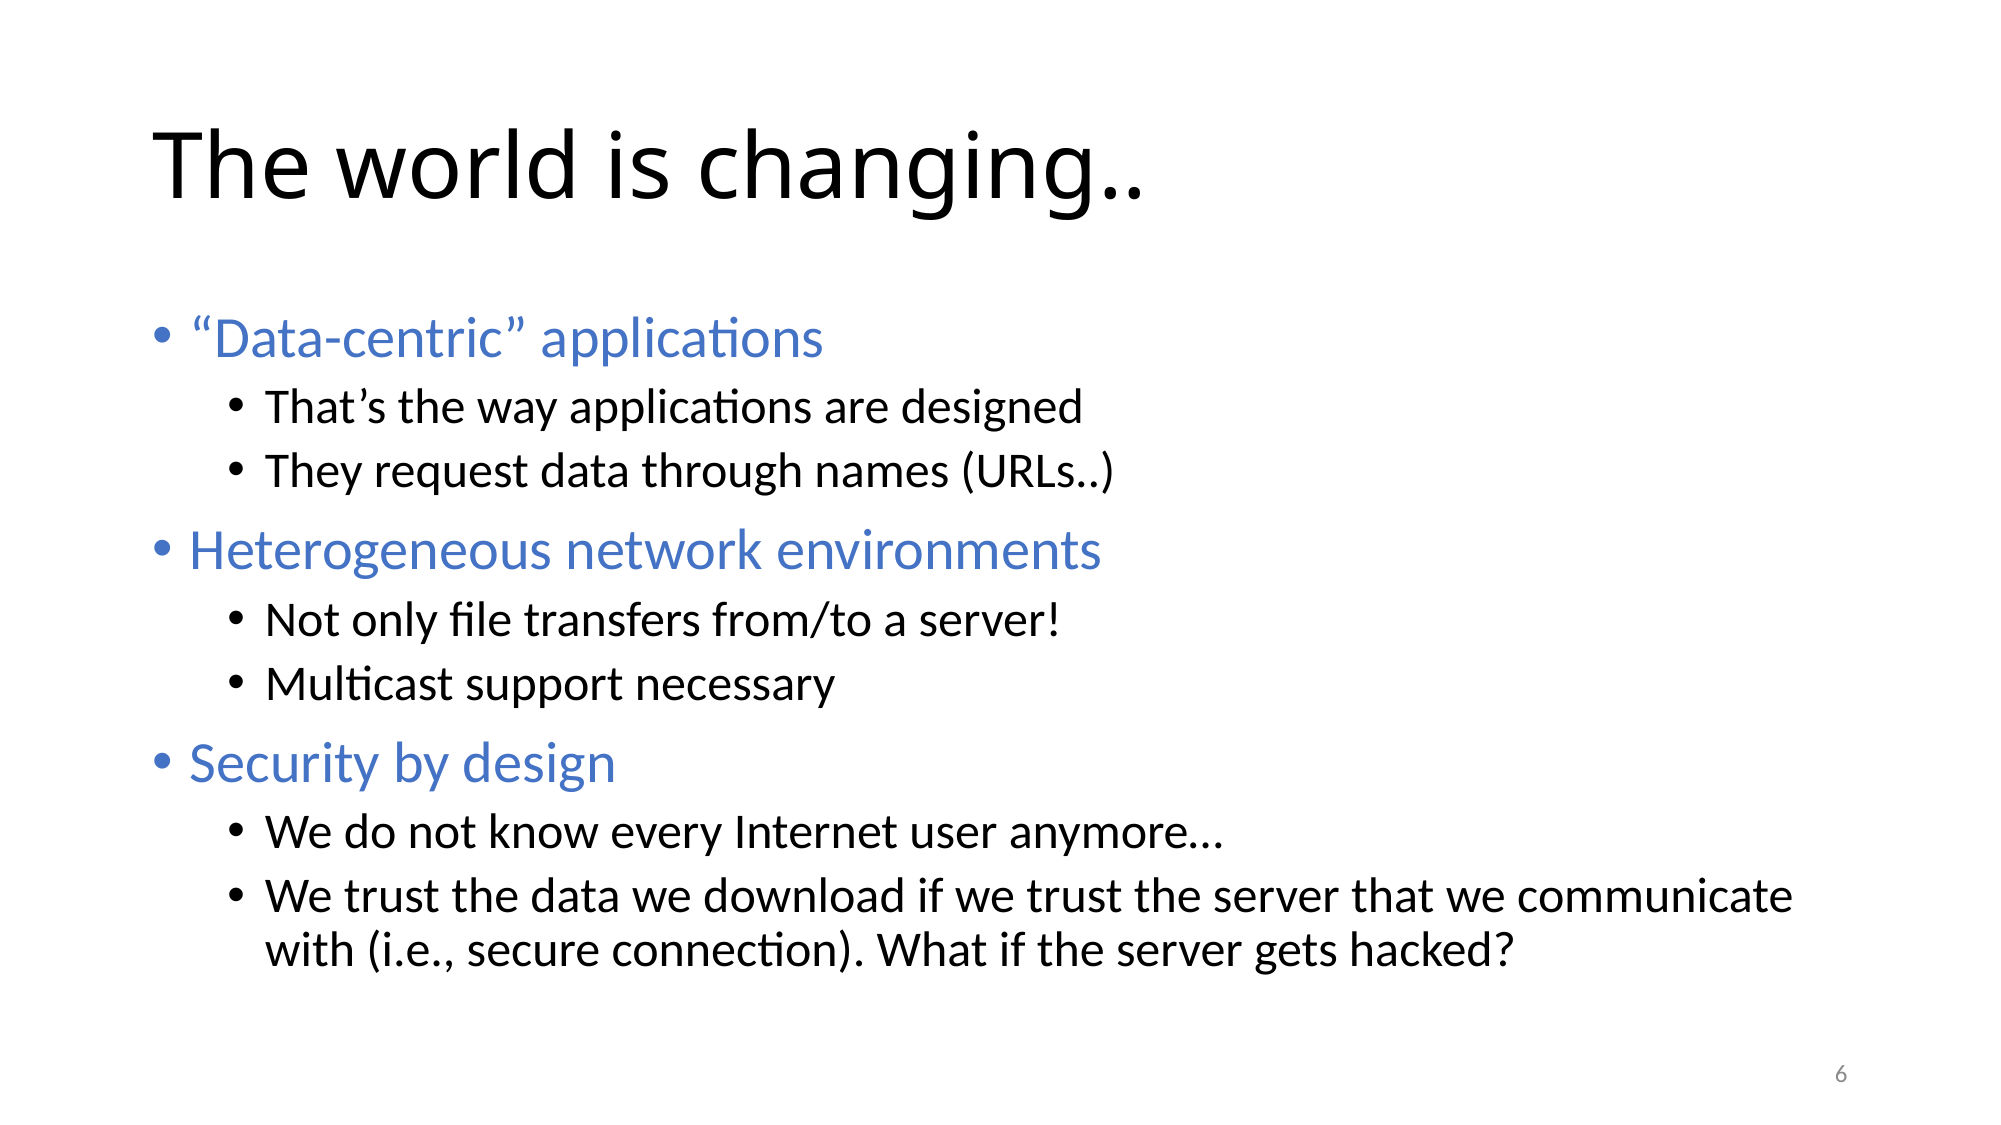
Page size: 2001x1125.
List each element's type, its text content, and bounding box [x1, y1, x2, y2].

list “Data-centric” applications That’s the way applications are designed They request data through names (URLs..) Heterogeneous network environments Not only file transfers from/to a server! Multicast support necessary Security by design We do not know every Internet user anymore… We trust the data we download if we trust the server that we communicate with (i.e., secure connection). What if the server gets hacked? [137, 299, 1863, 1014]
title The world is changing.. [137, 59, 1863, 278]
slide_number <number> [1412, 1042, 1863, 1103]
